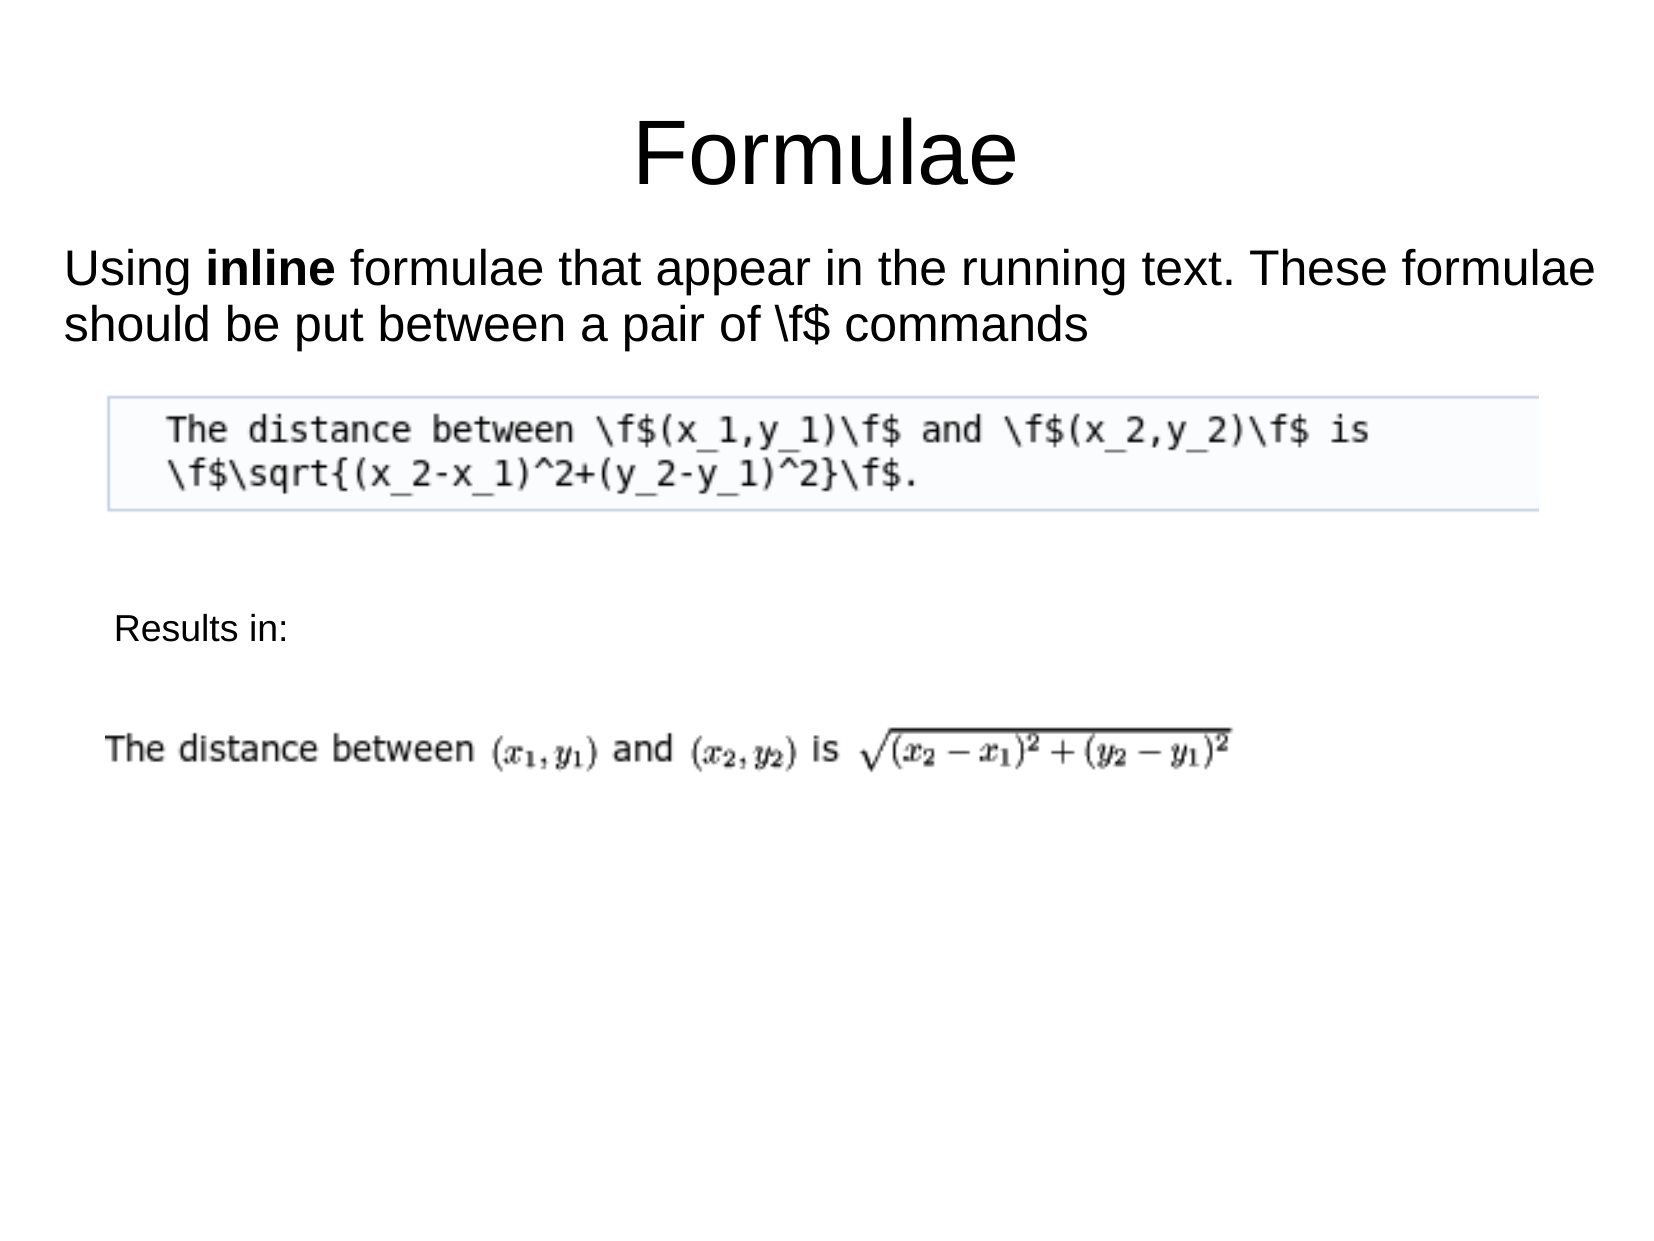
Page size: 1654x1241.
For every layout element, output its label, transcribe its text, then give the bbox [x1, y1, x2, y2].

title Formulae [82, 49, 1571, 232]
picture [75, 389, 1539, 526]
text_box Results in: [99, 600, 304, 657]
picture [105, 711, 1236, 781]
text_box Using inline formulae that appear in the running text. These formulae should be put between a pair of \f$ commands [49, 232, 1621, 361]
